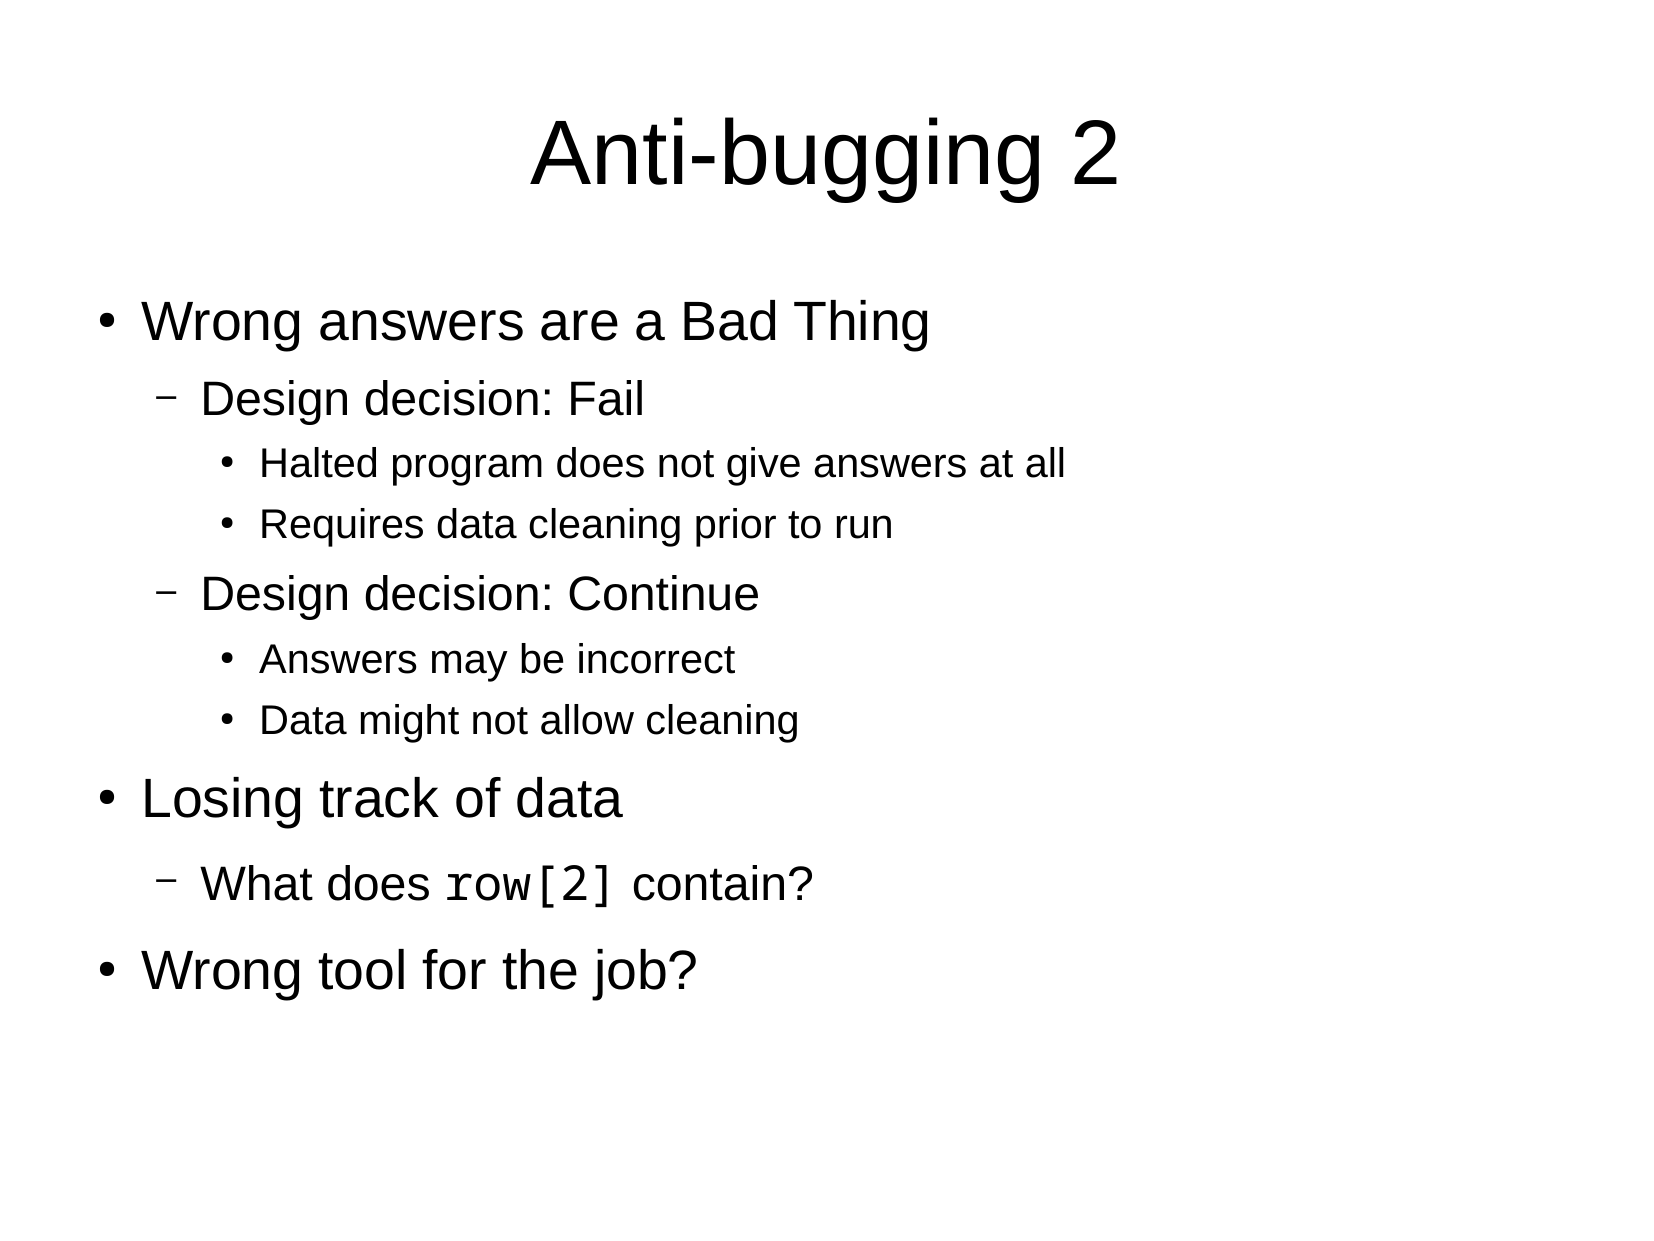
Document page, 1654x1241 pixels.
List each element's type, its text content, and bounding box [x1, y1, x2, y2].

list Wrong answers are a Bad Thing Design decision: Fail Halted program does not give answers at all Requires data cleaning prior to run Design decision: Continue Answers may be incorrect Data might not allow cleaning Losing track of data What does row[2] contain? Wrong tool for the job? [82, 290, 1571, 1010]
title Anti-bugging 2 [82, 49, 1571, 257]
